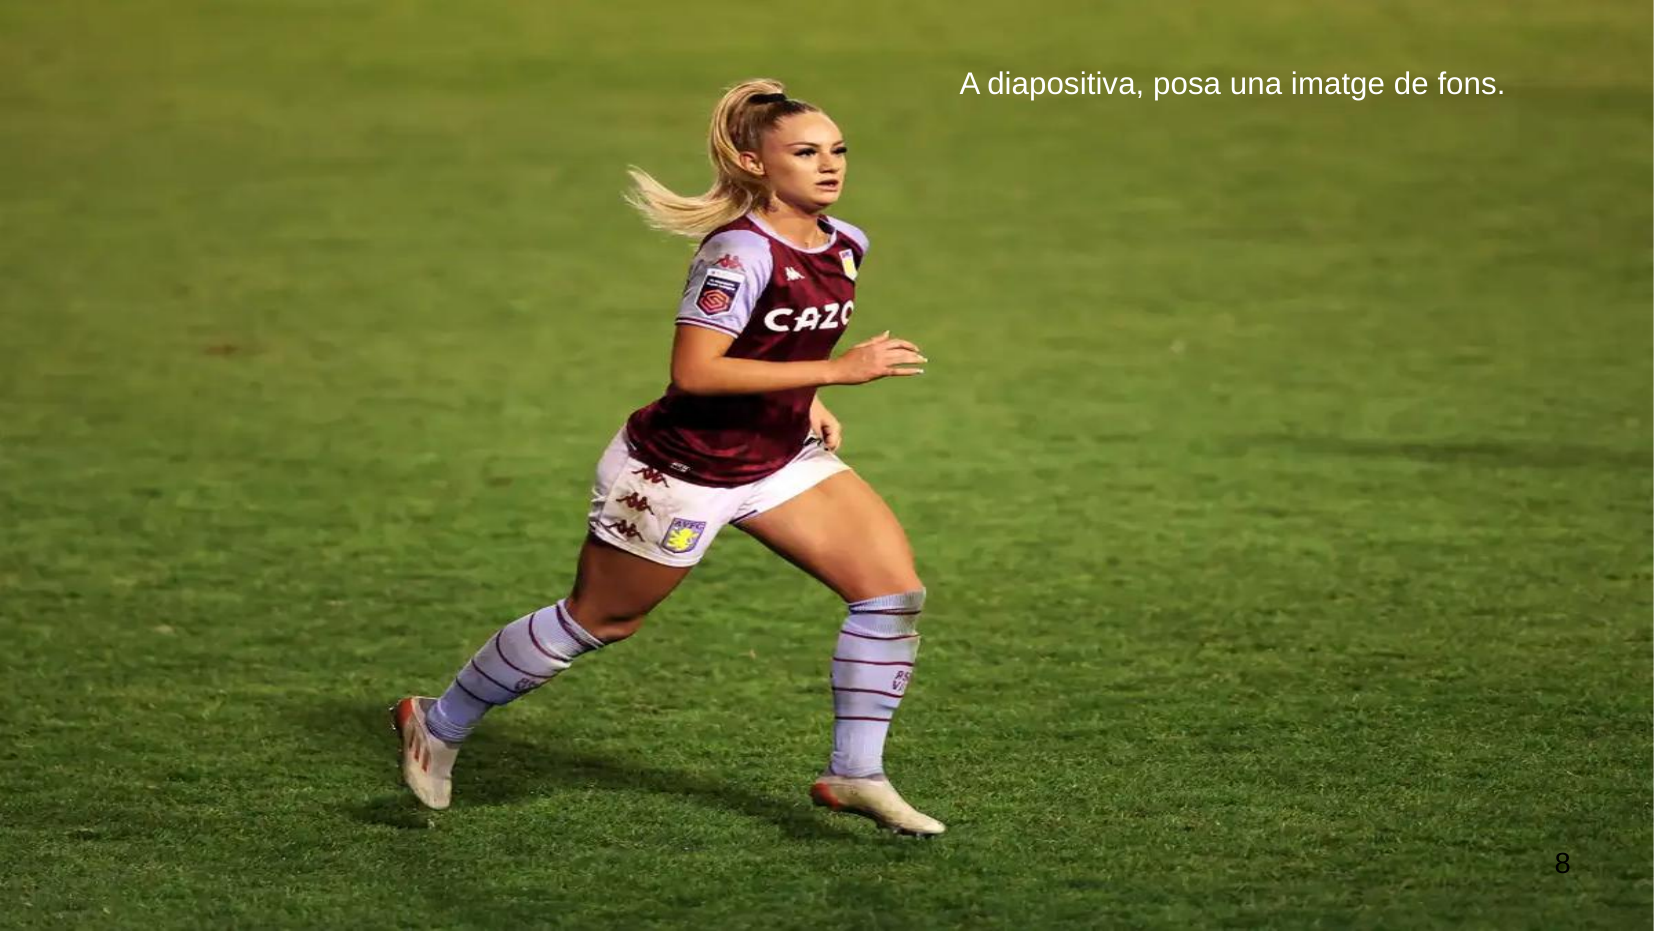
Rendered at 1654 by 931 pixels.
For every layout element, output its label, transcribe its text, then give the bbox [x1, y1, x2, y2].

picture [0, 0, 1654, 931]
text_box A diapositiva, posa una imatge de fons. [944, 59, 1565, 178]
